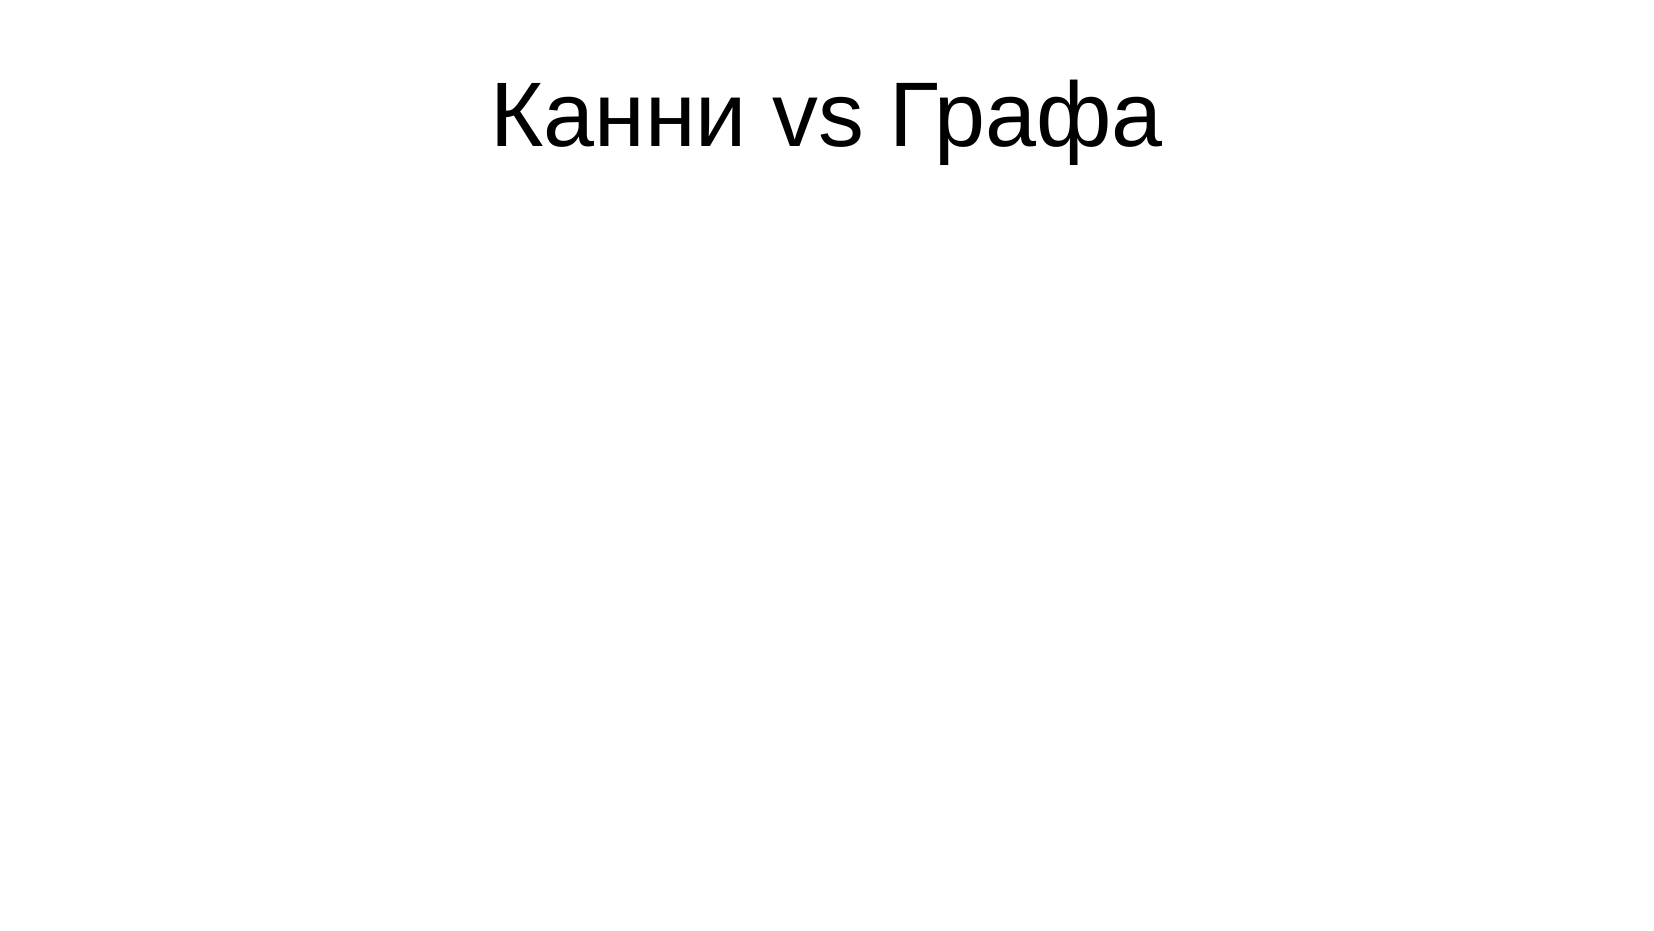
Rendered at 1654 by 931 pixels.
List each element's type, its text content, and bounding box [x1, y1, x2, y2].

title Канни vs Графа [82, 37, 1571, 193]
